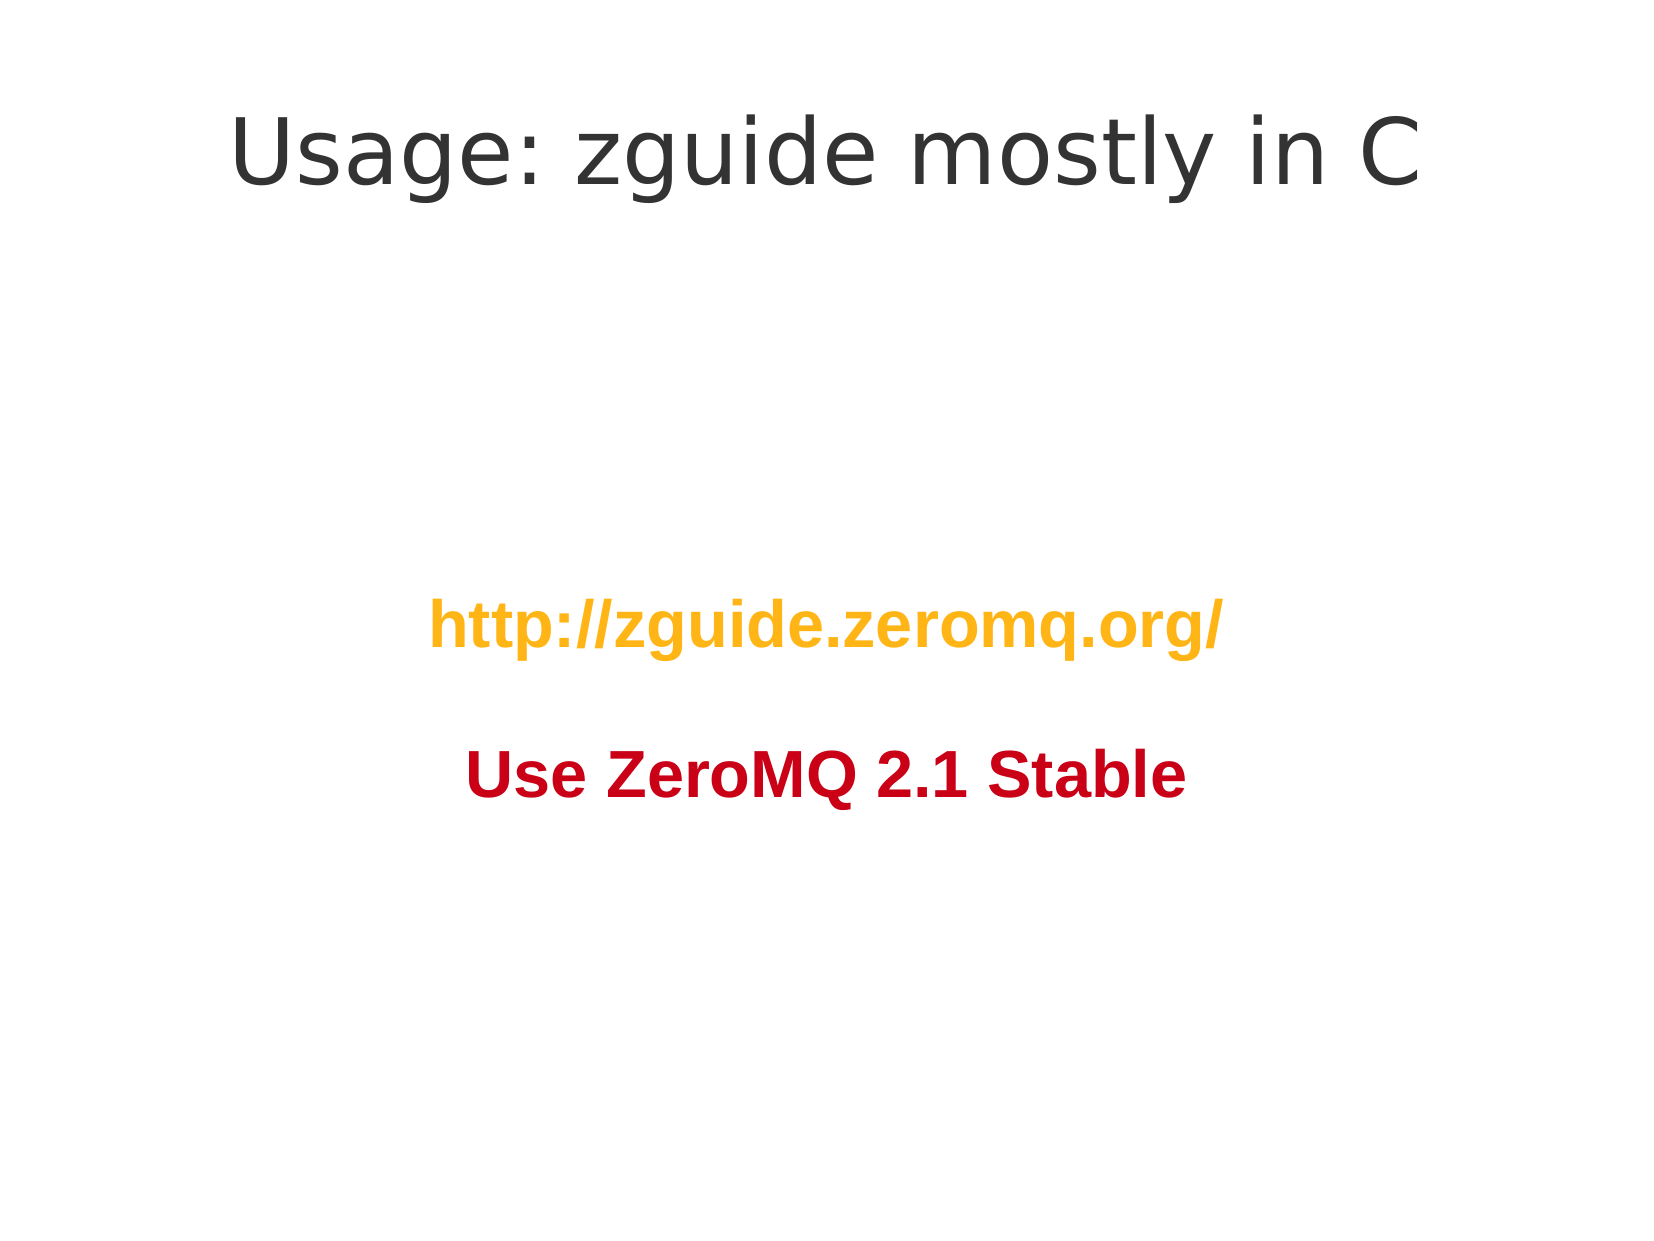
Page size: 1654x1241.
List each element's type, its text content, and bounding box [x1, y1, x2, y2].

title Usage: zguide mostly in C [82, 49, 1571, 257]
subtitle http://zguide.zeromq.org/ Use ZeroMQ 2.1 Stable [82, 290, 1571, 1109]
